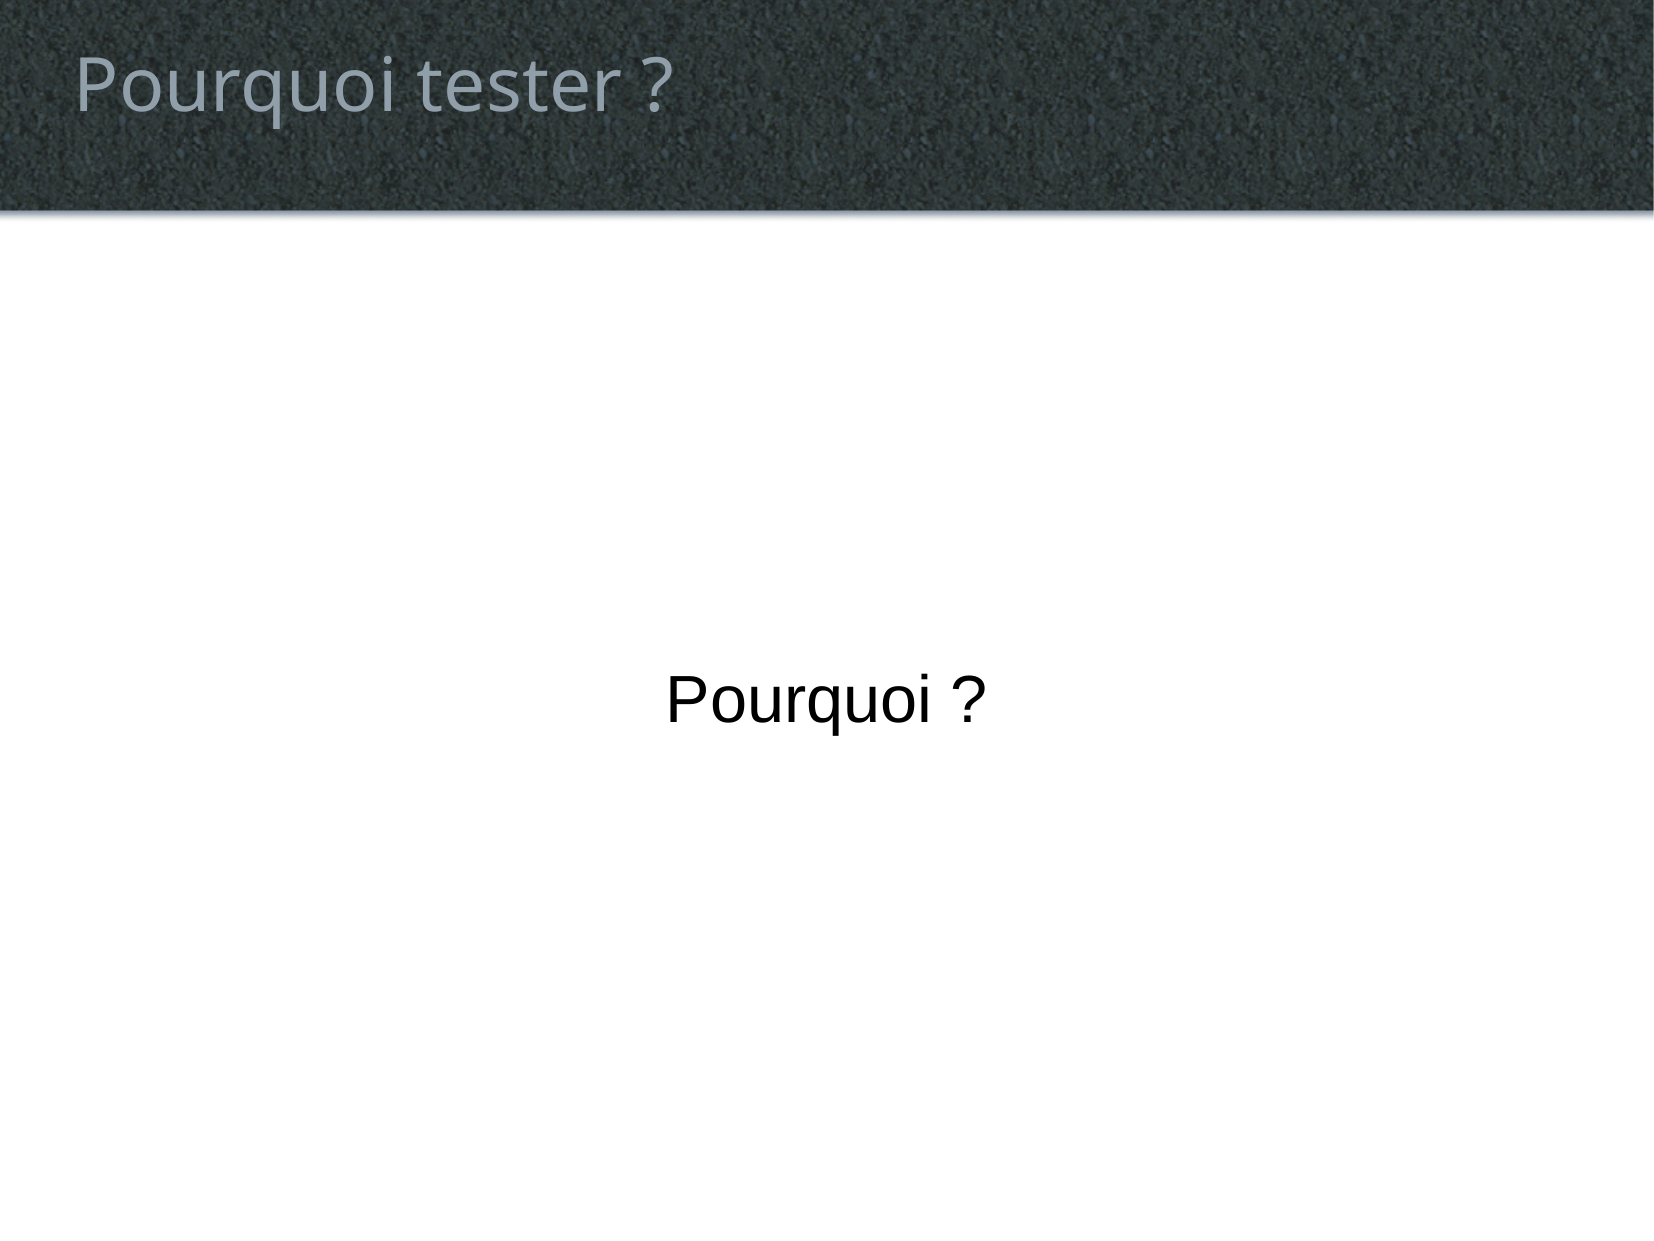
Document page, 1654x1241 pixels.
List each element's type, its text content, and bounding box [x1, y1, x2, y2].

picture [0, 0, 1654, 1241]
text_box Pourquoi tester ? [59, 23, 1554, 205]
subtitle Pourquoi ? [82, 297, 1571, 1102]
